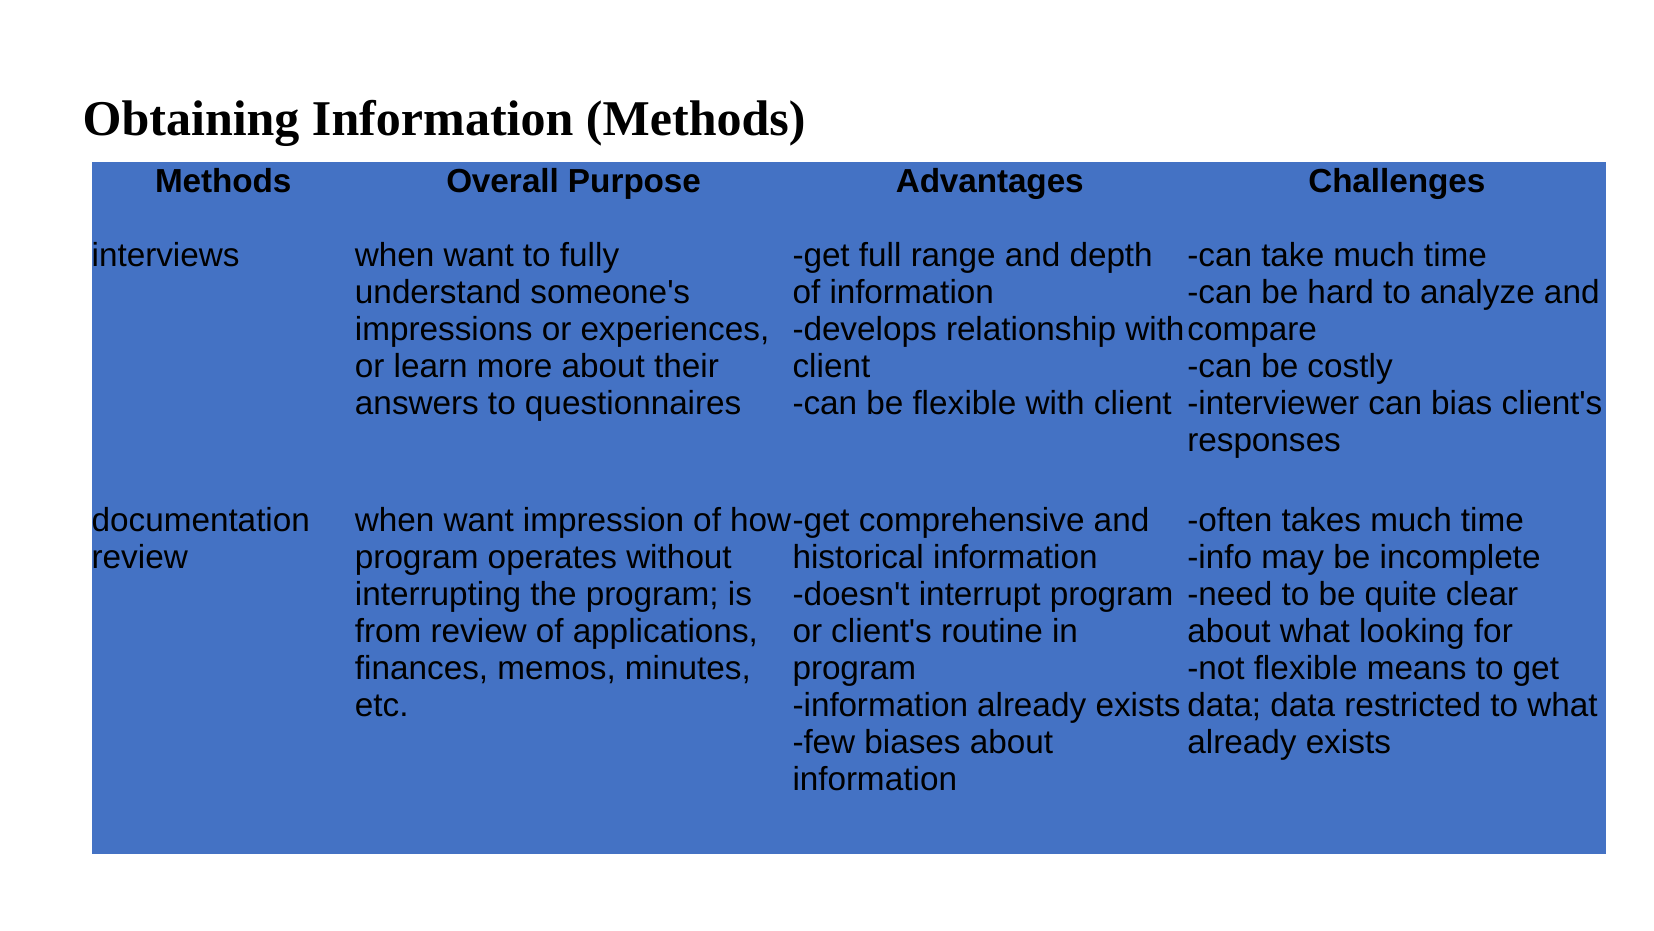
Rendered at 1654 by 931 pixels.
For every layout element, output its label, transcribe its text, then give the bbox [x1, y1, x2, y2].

table_cell when want to fully understand someone's impressions or experiences, or learn more about their answers to questionnaires [355, 236, 792, 501]
table_cell documentation review [92, 501, 355, 854]
table_cell when want impression of how program operates without interrupting the program; is from review of applications, finances, memos, minutes, etc. [355, 501, 792, 854]
table_header Challenges [1187, 162, 1606, 236]
title Obtaining Information (Methods) [82, 67, 1477, 154]
table_cell interviews [92, 236, 355, 501]
table_header Overall Purpose [355, 162, 792, 236]
table_cell -get comprehensive and historical information -doesn't interrupt program or client's routine in program -information already exists -few biases about information [792, 501, 1187, 854]
table_header Advantages [792, 162, 1187, 236]
table_cell -can take much time -can be hard to analyze and compare -can be costly -interviewer can bias client's responses [1187, 236, 1606, 501]
table_cell -get full range and depth of information -develops relationship with client -can be flexible with client [792, 236, 1187, 501]
table_cell -often takes much time -info may be incomplete -need to be quite clear about what looking for -not flexible means to get data; data restricted to what already exists [1187, 501, 1606, 854]
table_header Methods [92, 162, 355, 236]
